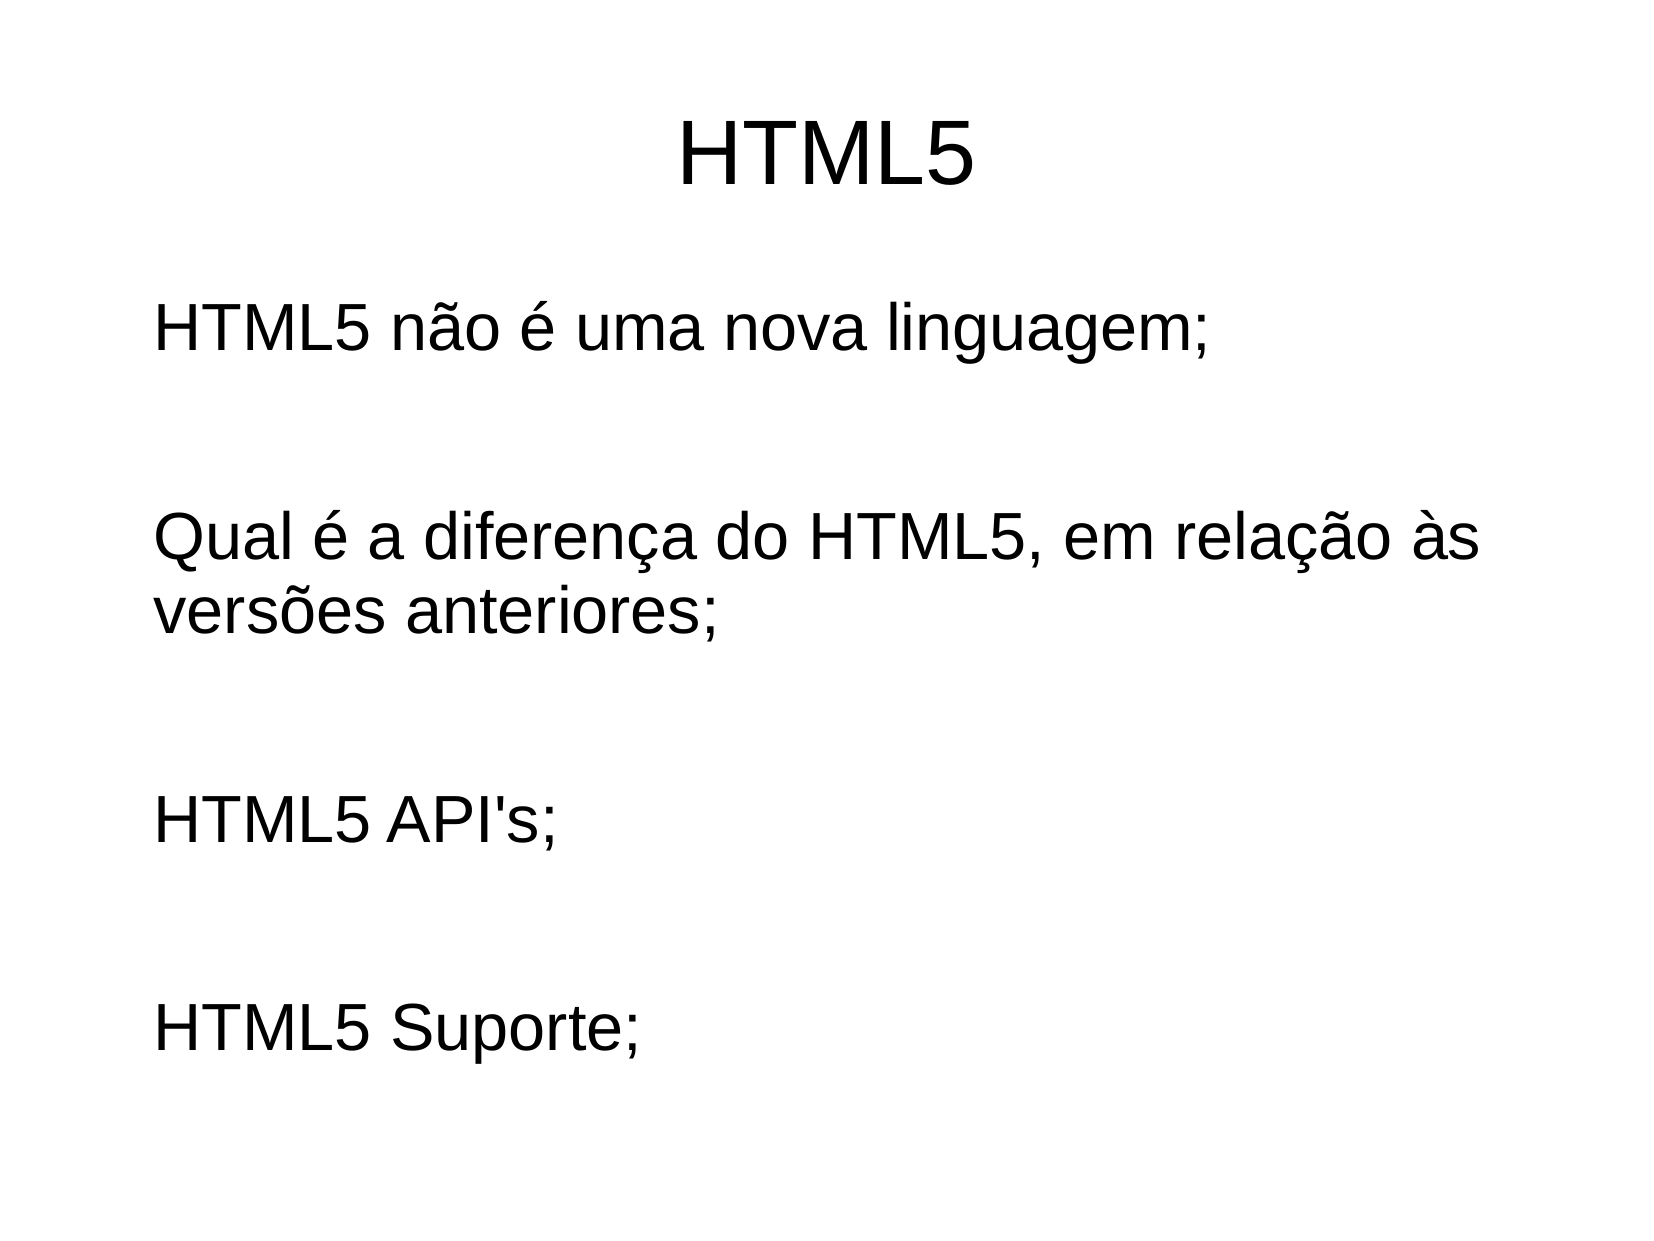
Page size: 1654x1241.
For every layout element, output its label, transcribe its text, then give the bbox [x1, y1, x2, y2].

title HTML5 [82, 49, 1571, 257]
list HTML5 não é uma nova linguagem; Qual é a diferença do HTML5, em relação às versões anteriores; HTML5 API's; HTML5 Suporte; [82, 290, 1571, 1109]
